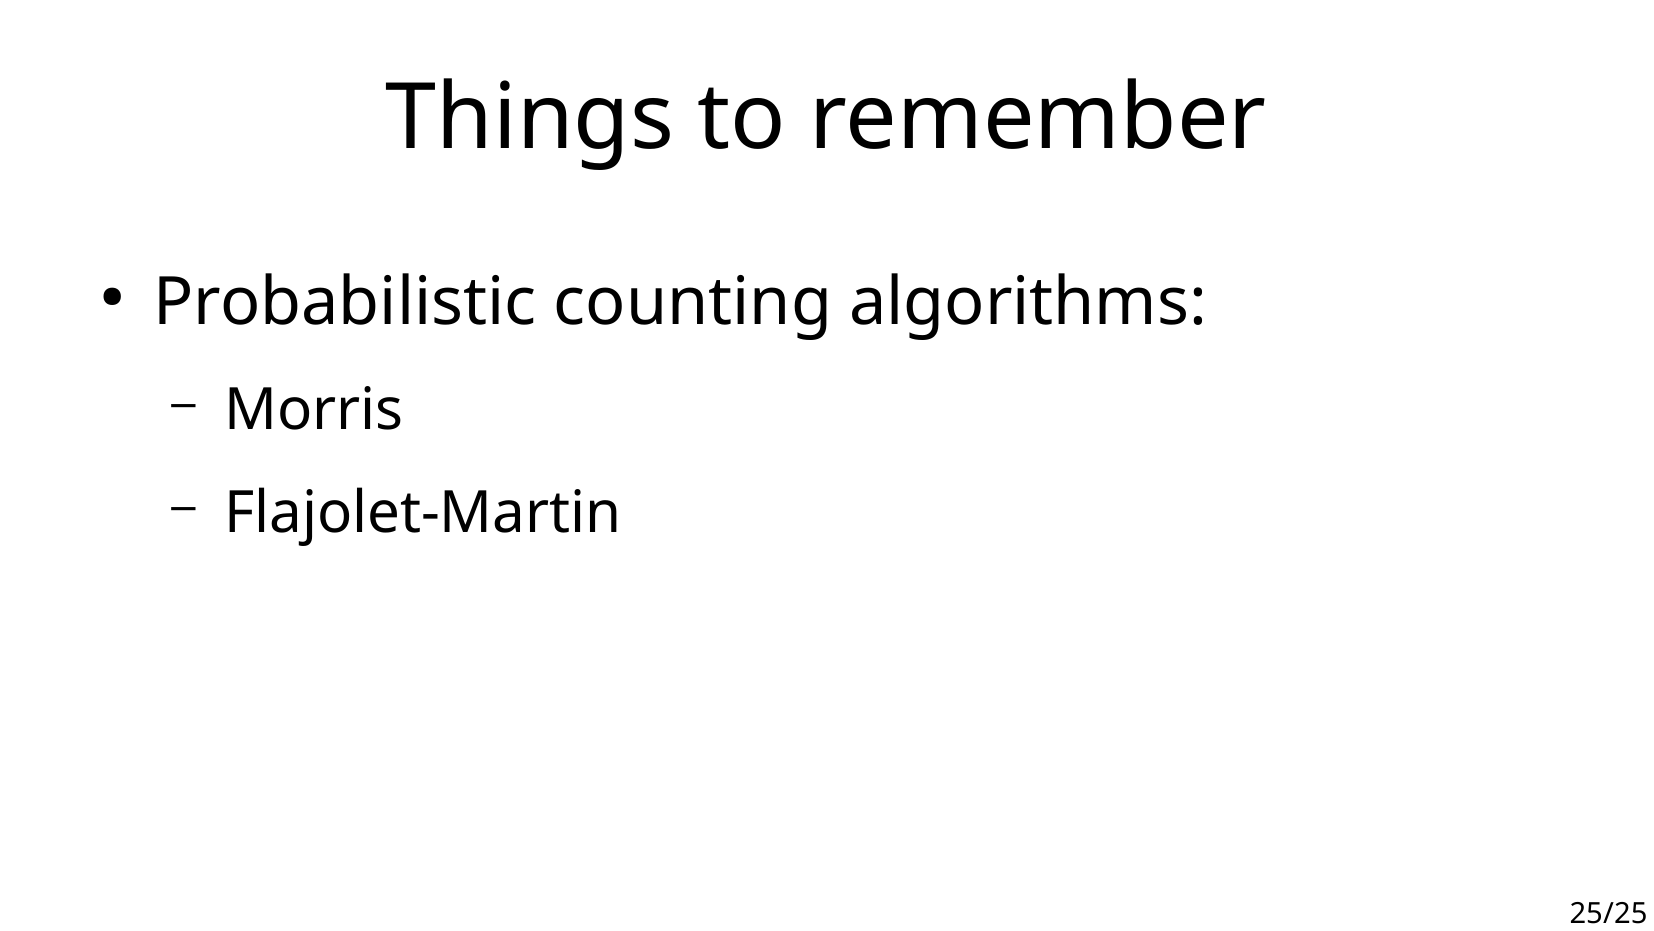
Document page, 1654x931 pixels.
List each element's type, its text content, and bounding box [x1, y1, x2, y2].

list Probabilistic counting algorithms: Morris Flajolet-Martin [82, 253, 1571, 793]
title Things to remember [82, 1, 1571, 226]
